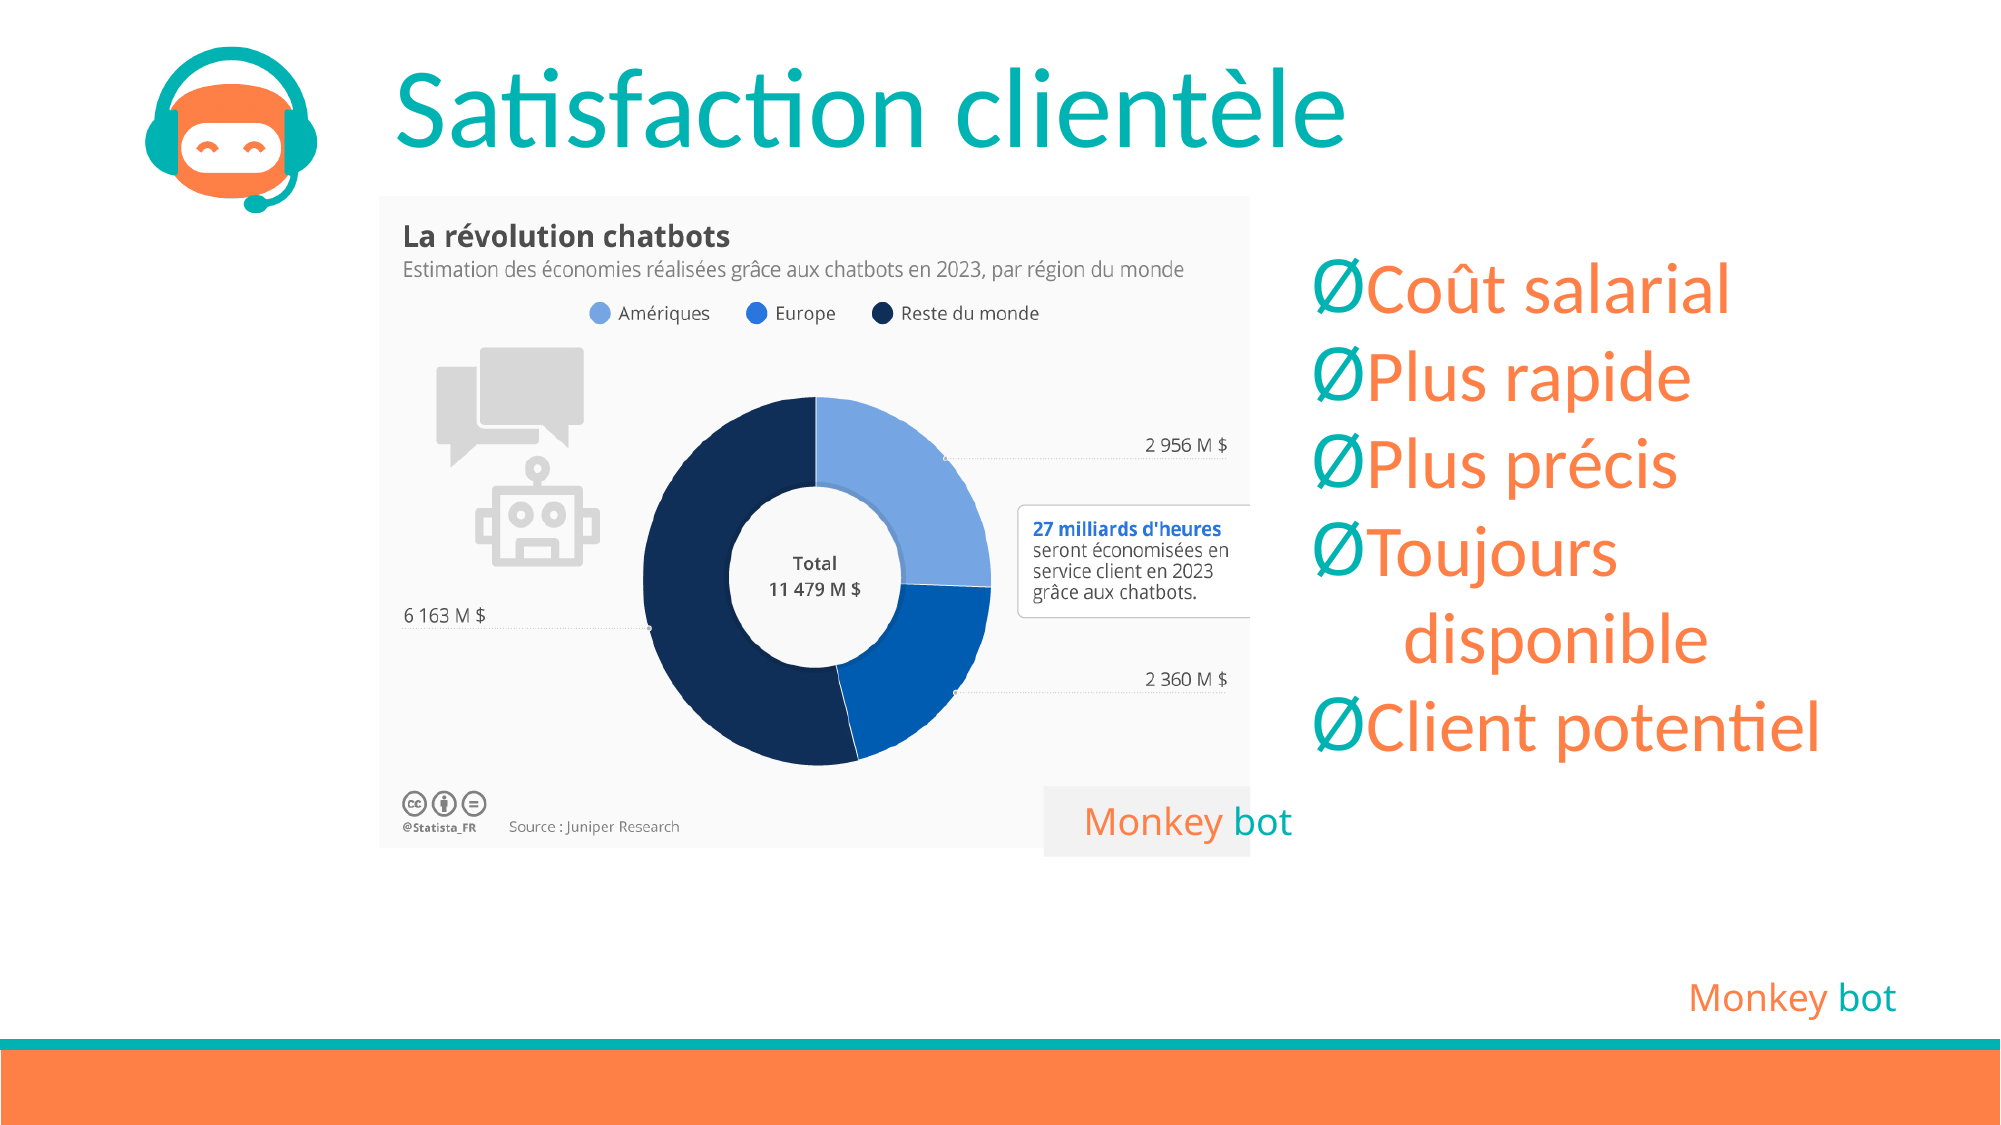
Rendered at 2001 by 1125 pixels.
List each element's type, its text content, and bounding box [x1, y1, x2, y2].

picture [379, 268, 1250, 848]
text_box [1043, 786, 1251, 790]
picture [127, 25, 335, 234]
text_box Satisfaction clientèle [379, 25, 1653, 268]
text_box Monkey bot [922, 790, 1324, 852]
text_box Monkey bot [1673, 966, 2000, 1028]
text_box Coût salarial Plus rapide Plus précis Toujours disponible Client potentiel [1294, 233, 1921, 870]
